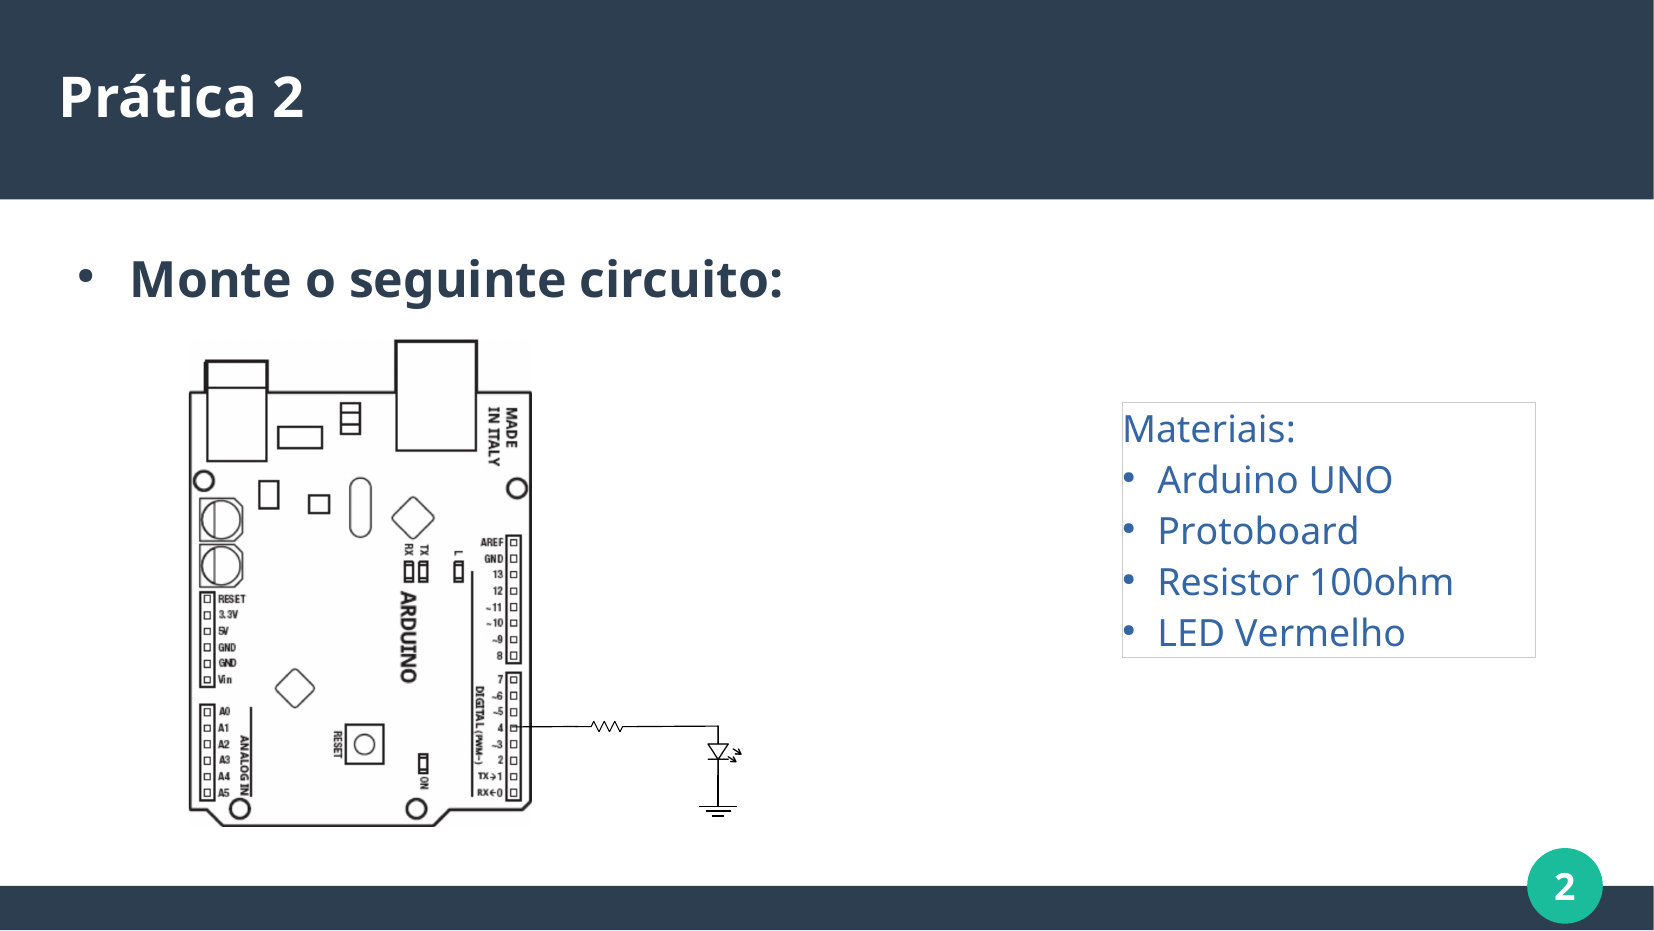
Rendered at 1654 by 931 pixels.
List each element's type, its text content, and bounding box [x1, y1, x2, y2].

picture [564, 710, 650, 743]
list Monte o seguinte circuito: [59, 243, 886, 325]
title Prática 2 [59, 37, 1595, 155]
text_box Materiais: Arduino UNO Protoboard Resistor 100ohm LED Vermelho [1122, 402, 1536, 621]
picture [188, 339, 532, 827]
picture [686, 721, 751, 832]
